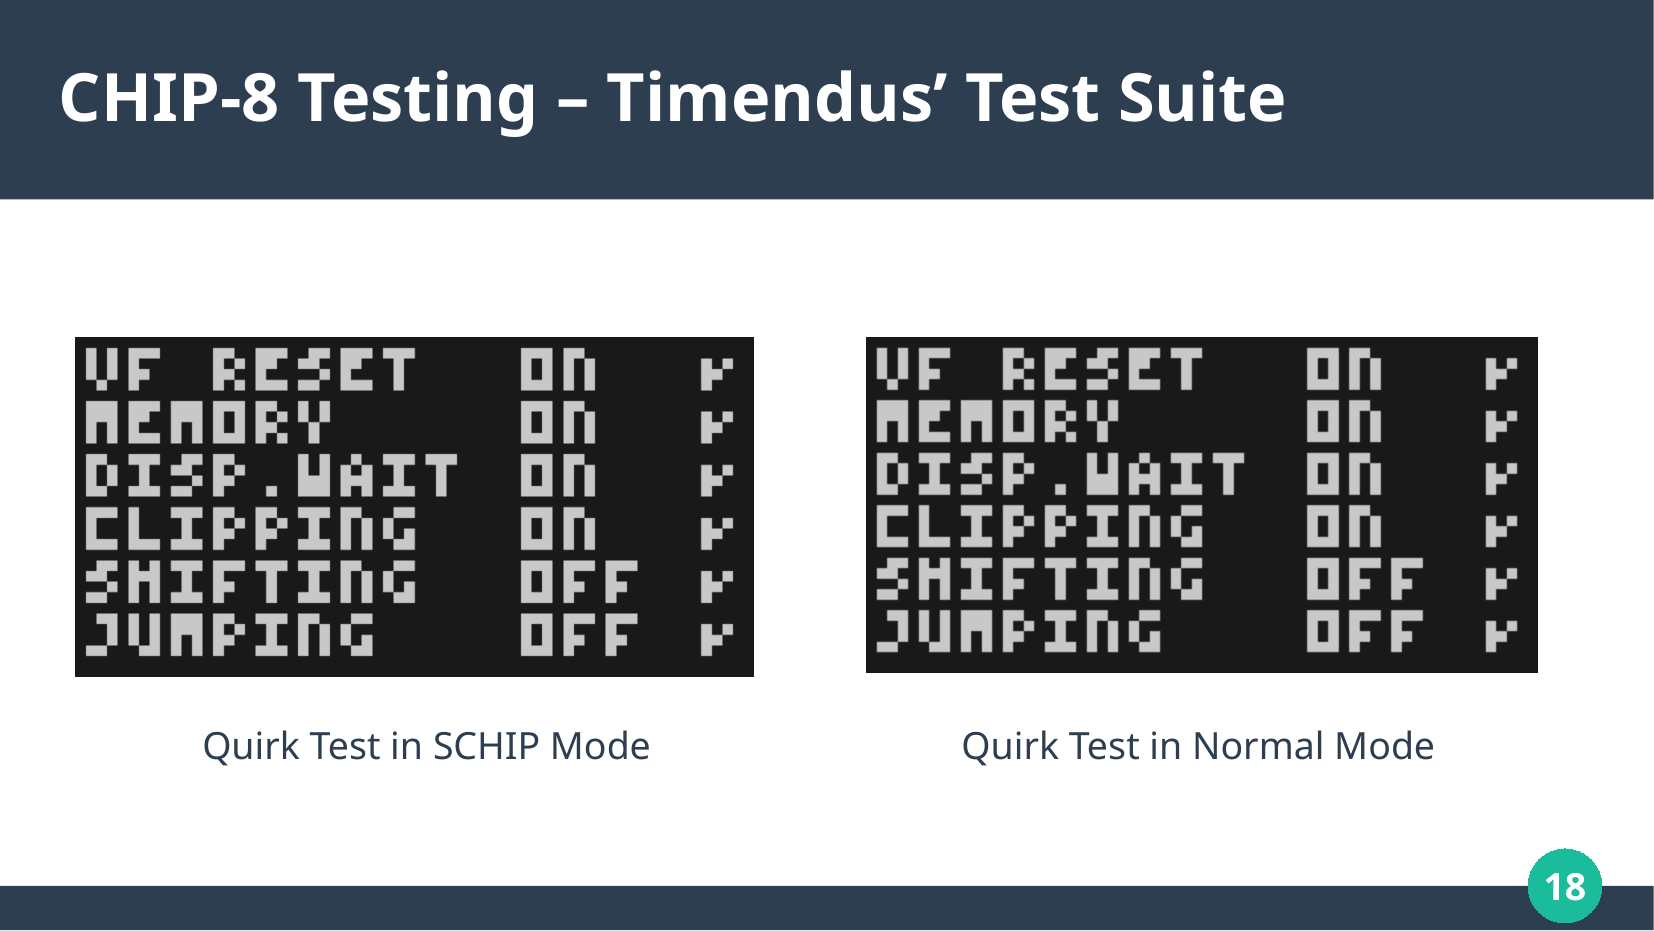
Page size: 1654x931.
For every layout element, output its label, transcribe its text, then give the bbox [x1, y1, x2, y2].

text_box Quirk Test in SCHIP Mode [187, 712, 666, 779]
text_box Quirk Test in Normal Mode [946, 712, 1450, 779]
text_box [412, 699, 781, 816]
picture [75, 337, 754, 677]
title CHIP-8 Testing – Timendus’ Test Suite [59, 37, 1595, 155]
picture [866, 337, 1538, 673]
